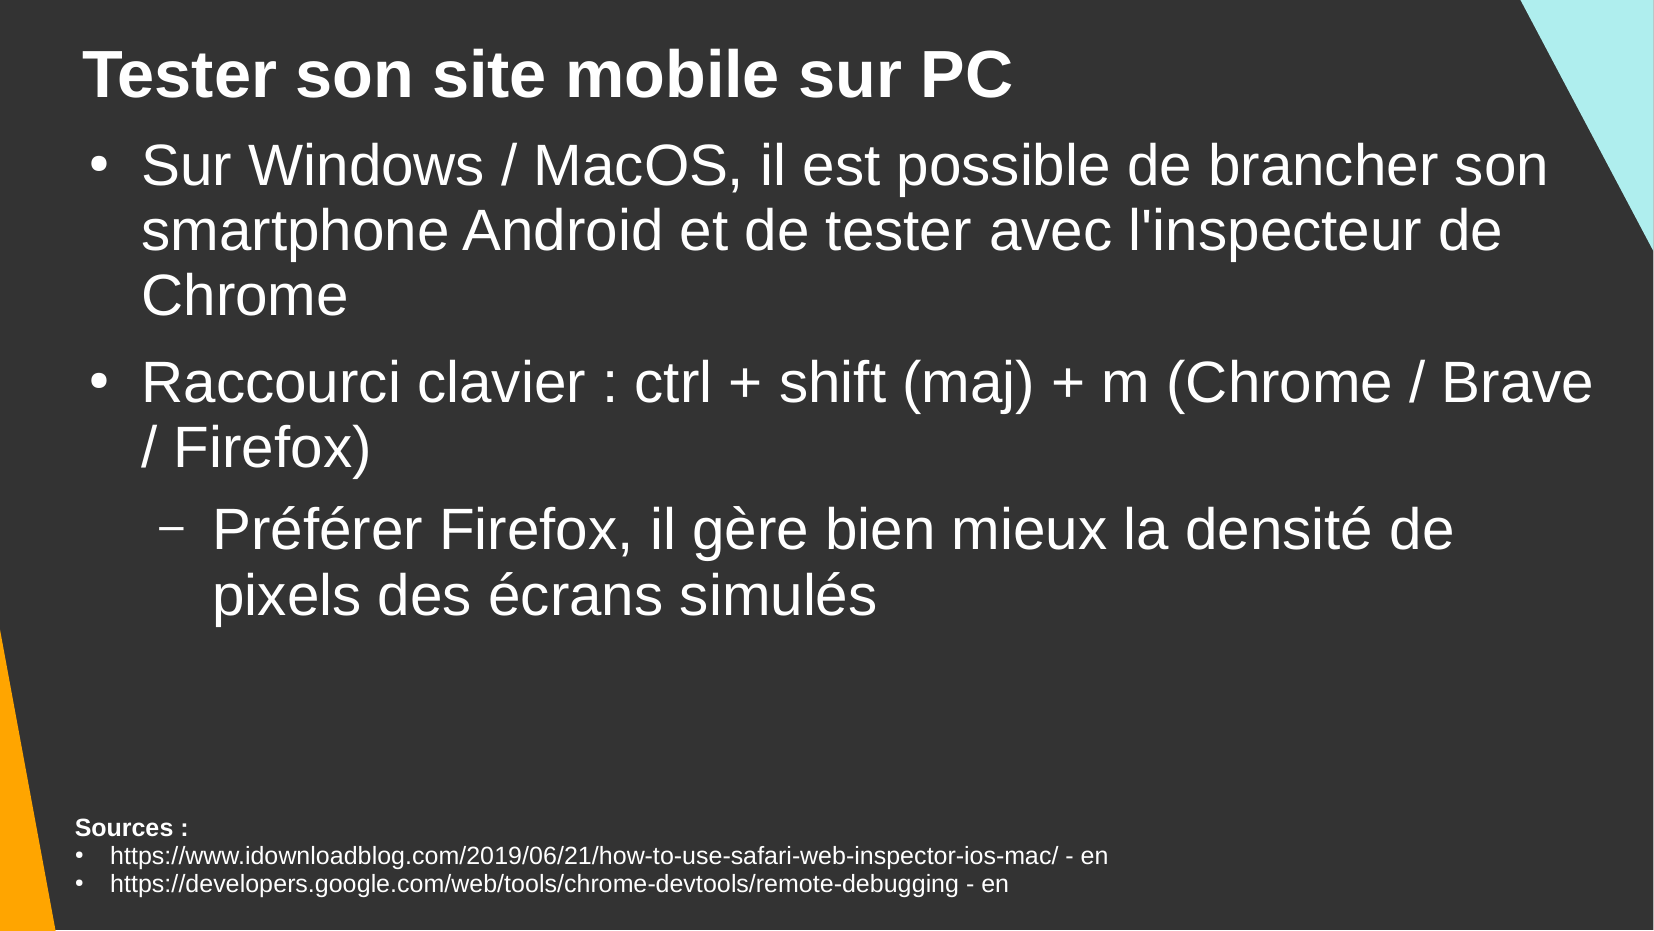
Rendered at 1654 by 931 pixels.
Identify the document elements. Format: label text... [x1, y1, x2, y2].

text_box Sources : https://www.idownloadblog.com/2019/06/21/how-to-use-safari-web-inspector-ios-mac/ - en https://developers.google.com/web/tools/chrome-devtools/remote-debugging - en [60, 806, 1654, 905]
title Tester son site mobile sur PC [82, 37, 1571, 112]
list Sur Windows / MacOS, il est possible de brancher son smartphone Android et de tester avec l'inspecteur de Chrome Raccourci clavier : ctrl + shift (maj) + m (Chrome / Brave / Firefox) Préférer Firefox, il gère bien mieux la densité de pixels des écrans simulés [70, 132, 1605, 718]
text_box [1520, 0, 1654, 253]
text_box [0, 629, 56, 931]
